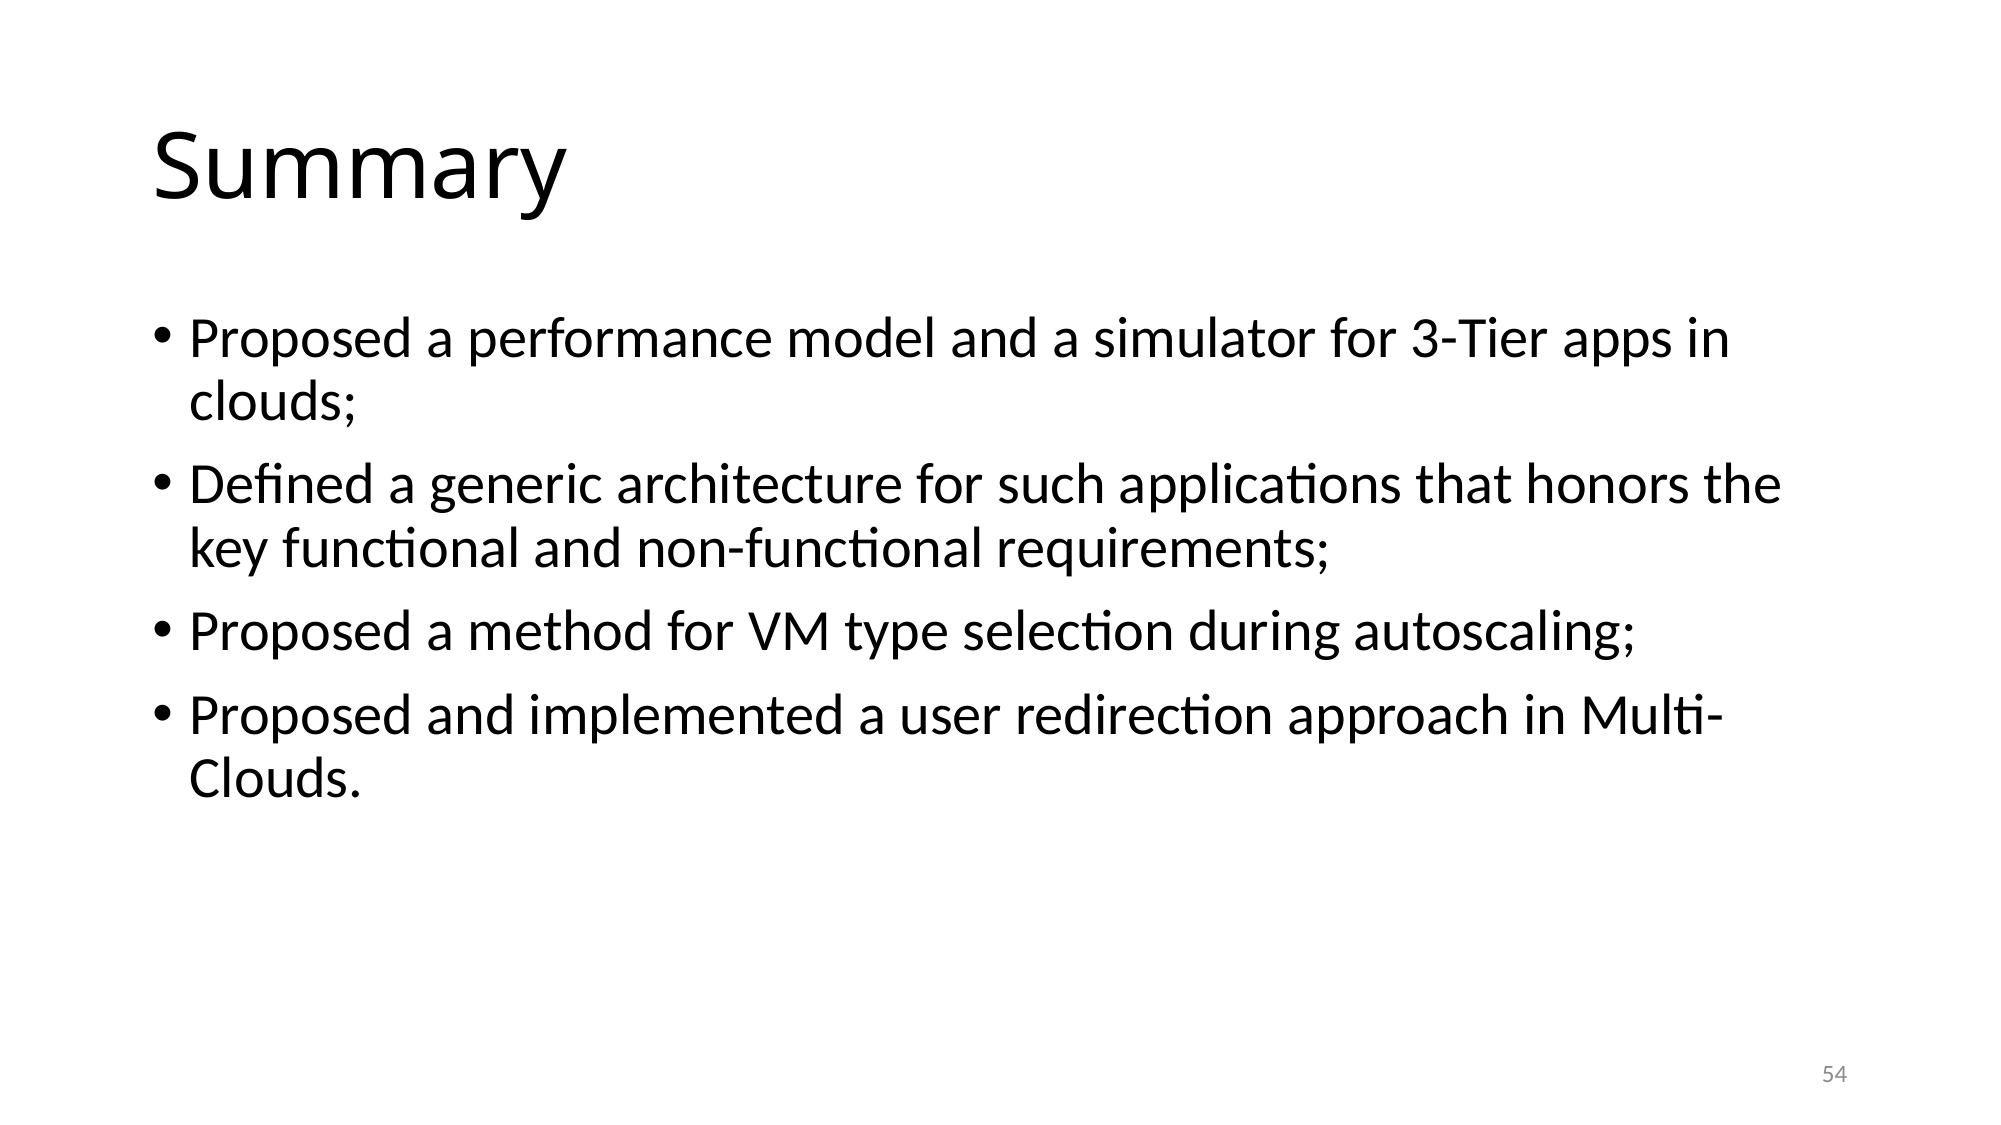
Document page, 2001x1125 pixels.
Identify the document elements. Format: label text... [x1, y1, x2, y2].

title Summary [137, 59, 1863, 278]
list Proposed a performance model and a simulator for 3-Tier apps in clouds; Defined a generic architecture for such applications that honors the key functional and non-functional requirements; Proposed a method for VM type selection during autoscaling; Proposed and implemented a user redirection approach in Multi-Clouds. [137, 299, 1836, 1014]
slide_number <number> [1412, 1042, 1863, 1103]
